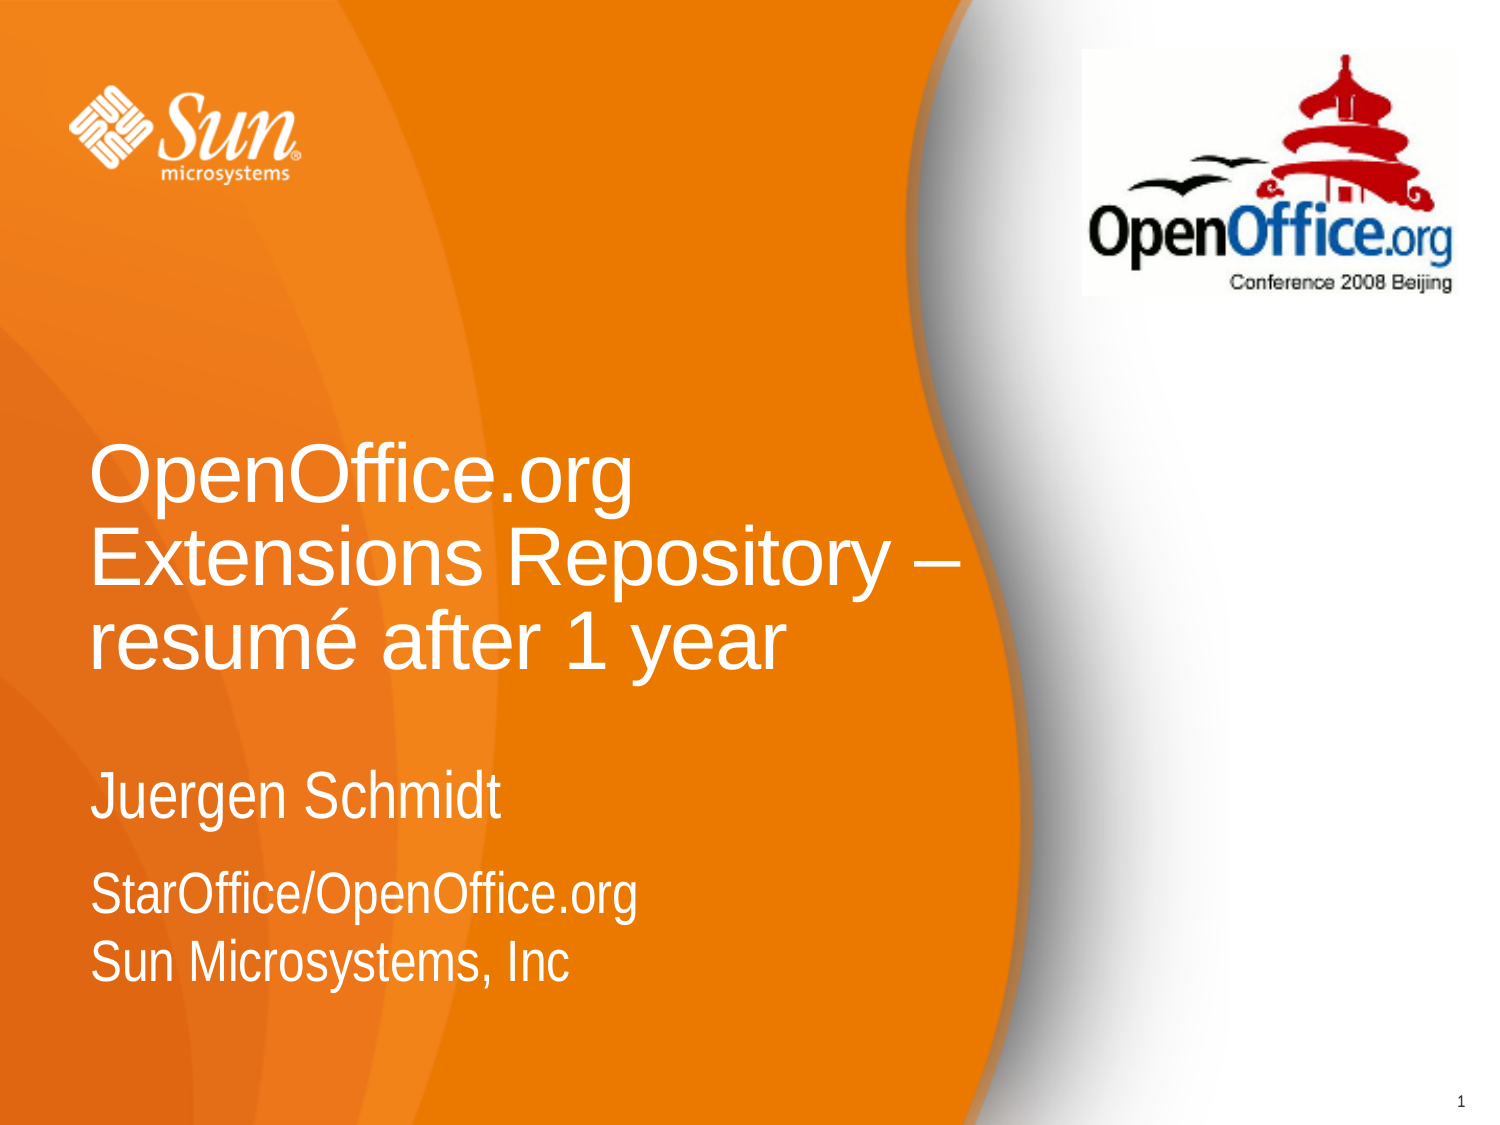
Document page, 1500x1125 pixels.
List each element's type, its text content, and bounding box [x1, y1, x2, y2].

list Juergen Schmidt StarOffice/OpenOffice.org Sun Microsystems, Inc [90, 766, 1080, 1005]
text_box <number> [1368, 1081, 1466, 1125]
picture [0, 0, 1458, 1125]
title OpenOffice.org Extensions Repository – resumé after 1 year [88, 425, 982, 687]
